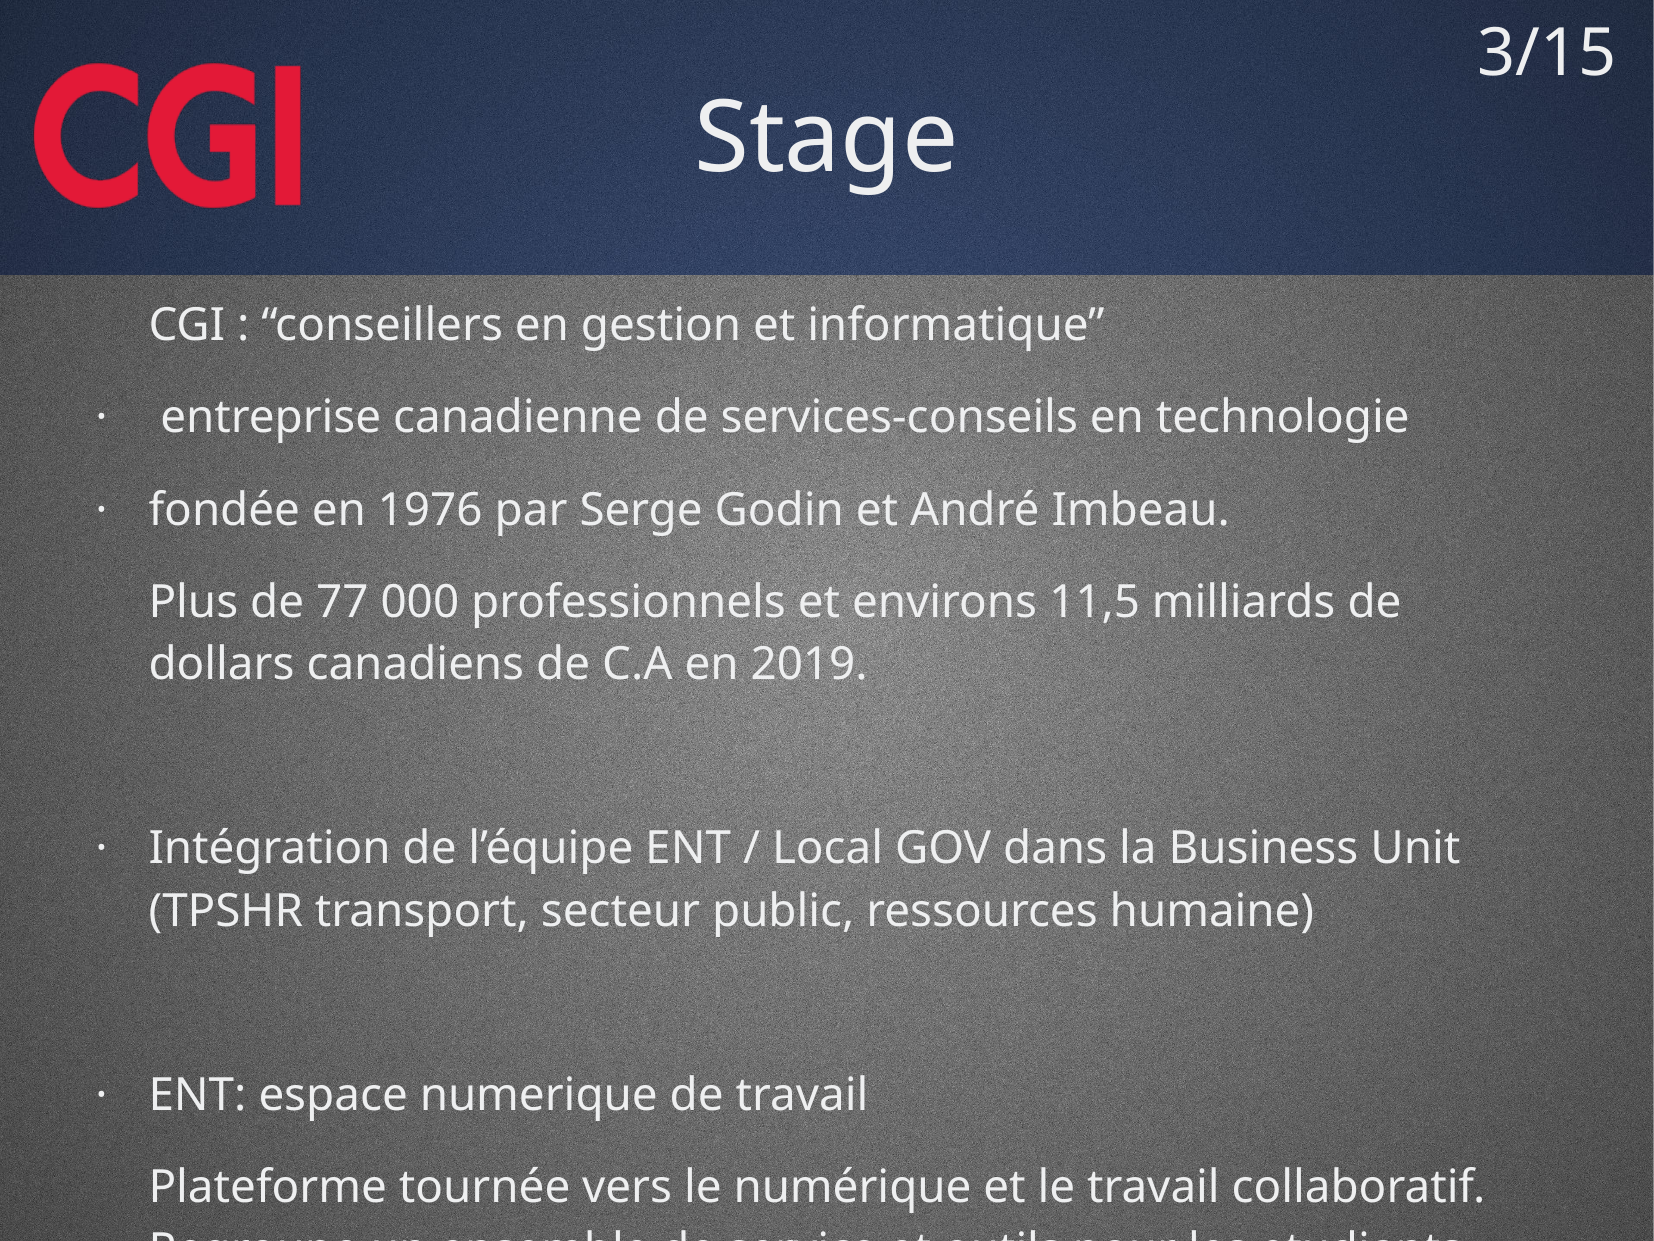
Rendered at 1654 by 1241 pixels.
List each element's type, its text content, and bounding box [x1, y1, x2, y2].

picture [157, 1236, 169, 1241]
list CGI : “conseillers en gestion et informatique” entreprise canadienne de services-conseils en technologie fondée en 1976 par Serge Godin et André Imbeau. Plus de 77 000 professionnels et environs 11,5 milliards de dollars canadiens de C.A en 2019. Intégration de l’équipe ENT / Local GOV dans la Business Unit (TPSHR transport, secteur public, ressources humaine) ENT: espace numerique de travail Plateforme tournée vers le numérique et le travail collaboratif. Regroupe un ensemble de service et outils pour les etudiants mais également les enseignements. [77, 291, 1555, 1221]
title Stage [88, 29, 1565, 237]
list 3/15 [1371, 4, 1652, 83]
picture [0, 0, 1654, 1241]
